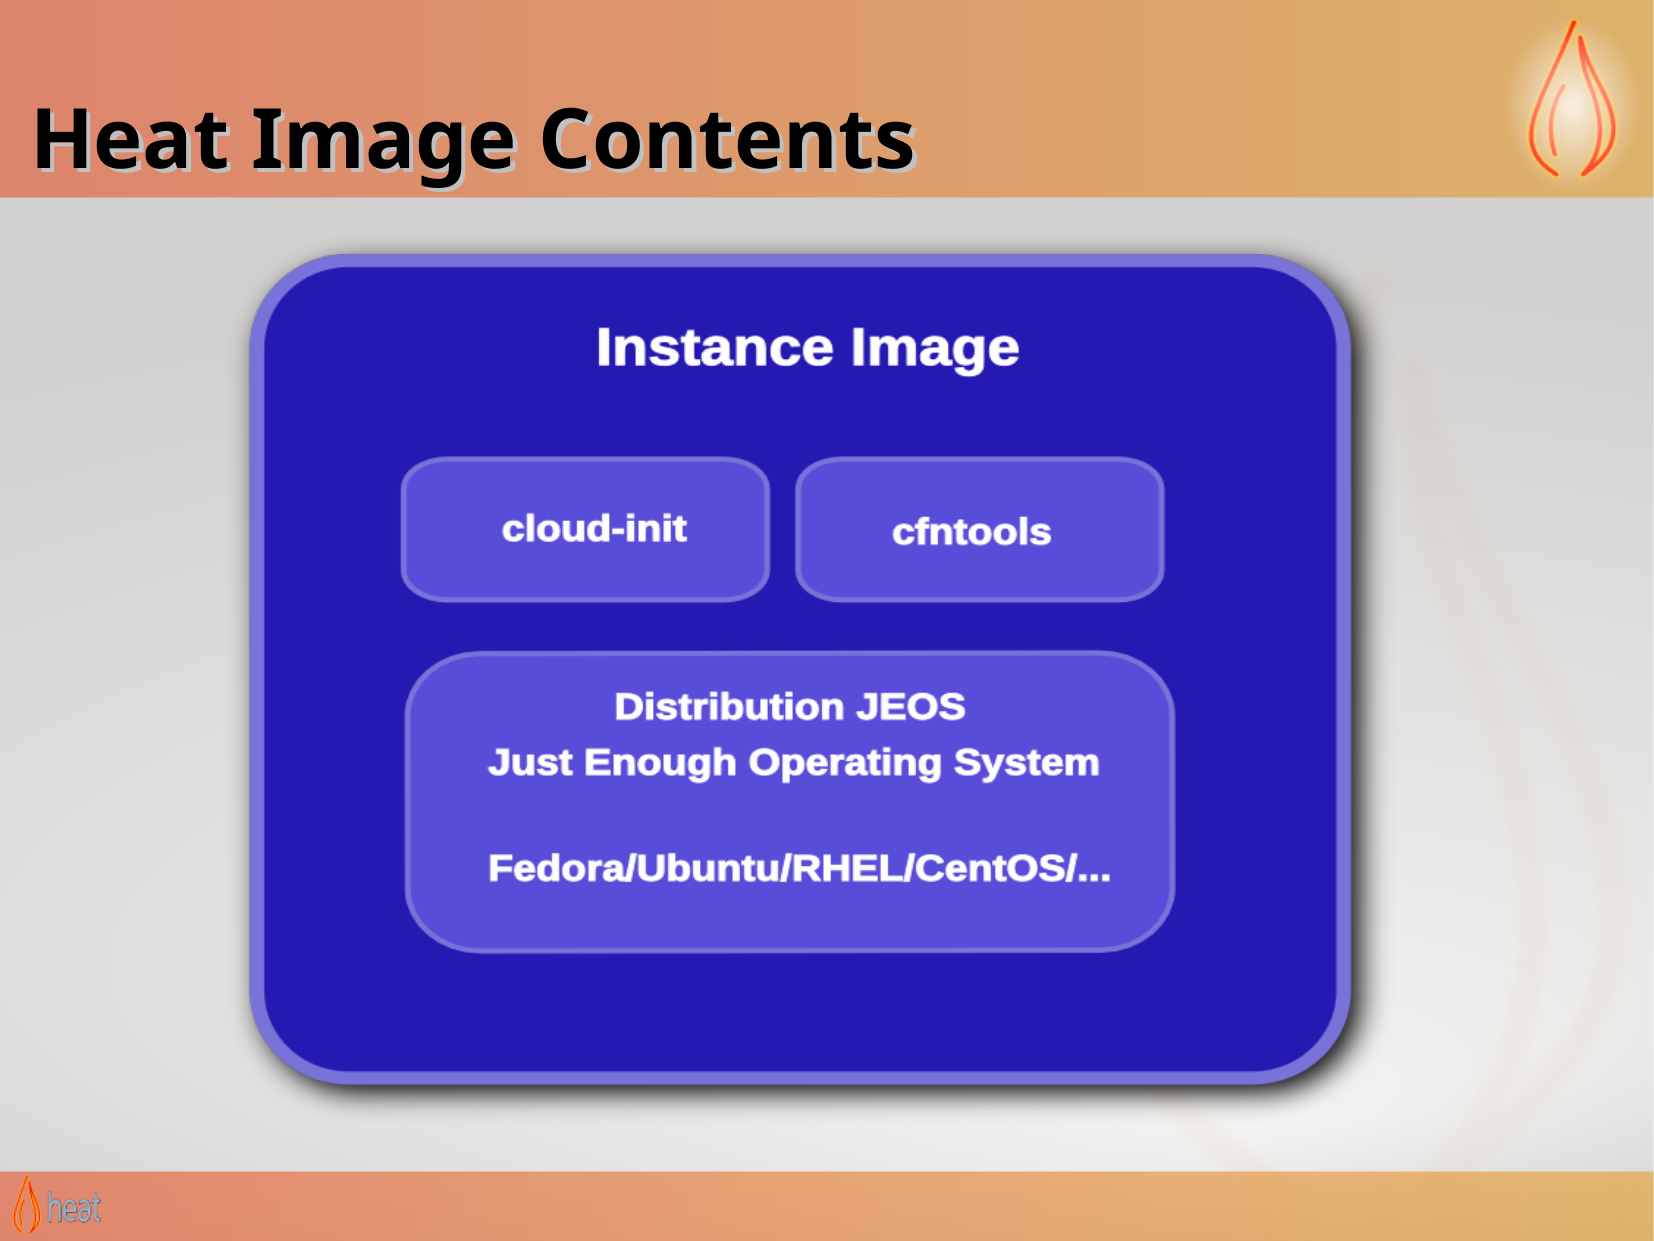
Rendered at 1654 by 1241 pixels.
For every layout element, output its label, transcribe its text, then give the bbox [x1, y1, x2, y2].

picture [0, 0, 1654, 1241]
title Heat Image Contents [30, 23, 1606, 249]
